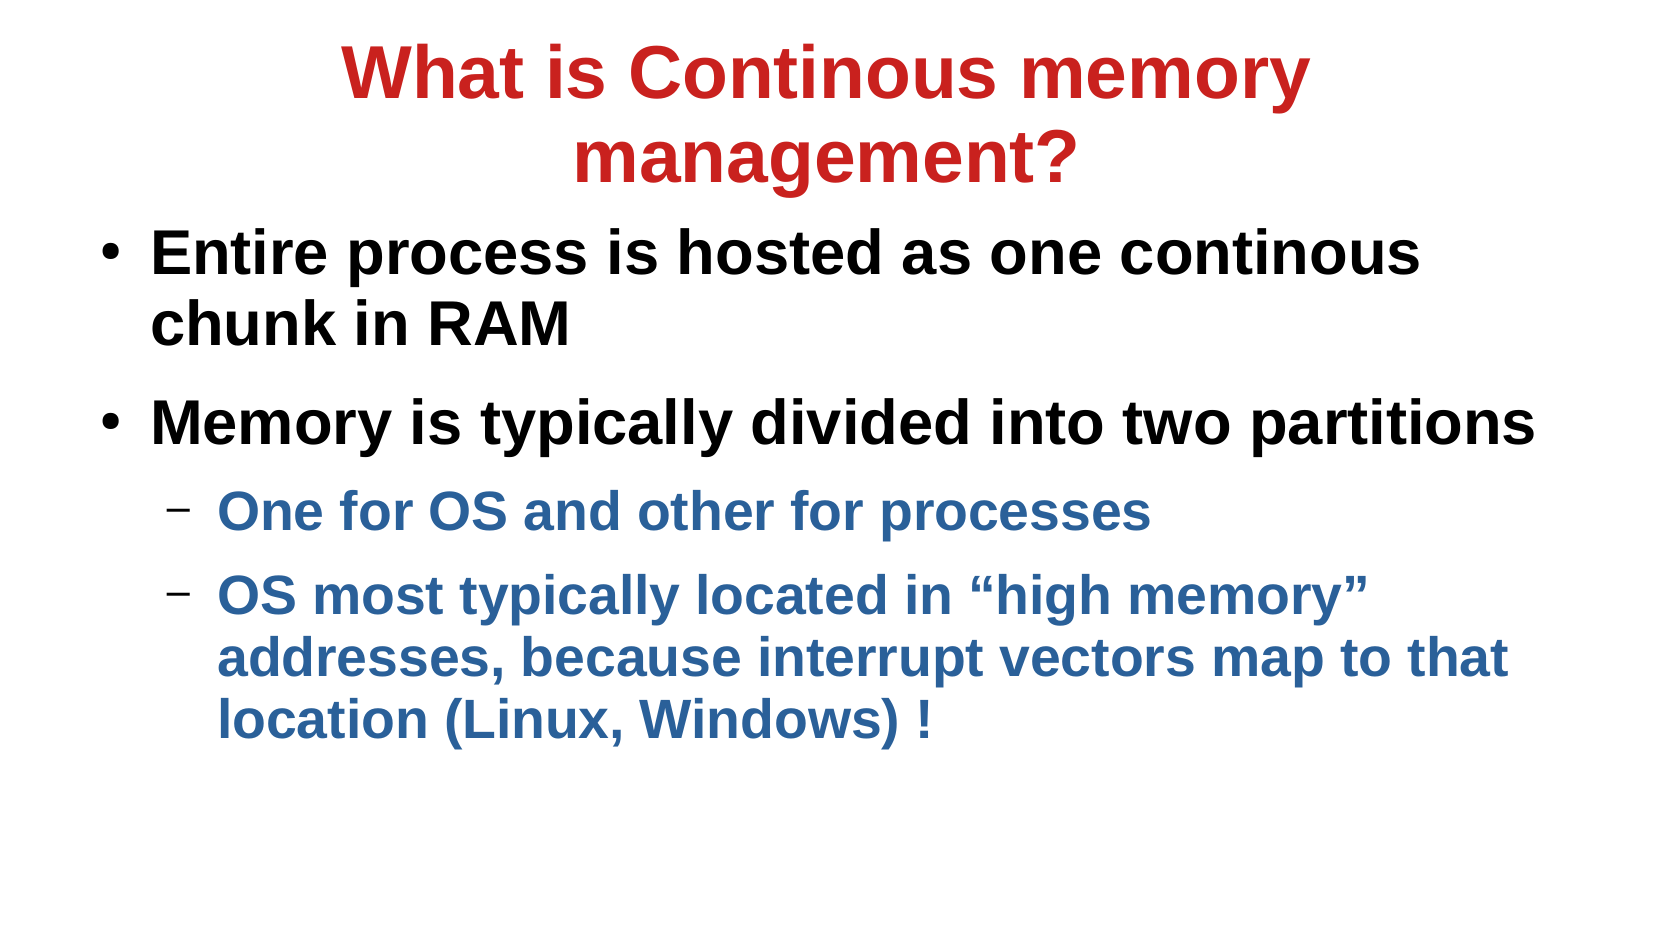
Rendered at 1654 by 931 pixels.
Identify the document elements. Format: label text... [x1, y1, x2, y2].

list Entire process is hosted as one continous chunk in RAM Memory is typically divided into two partitions One for OS and other for processes OS most typically located in “high memory” addresses, because interrupt vectors map to that location (Linux, Windows) ! [82, 217, 1571, 758]
title What is Continous memory management? [82, 30, 1571, 199]
